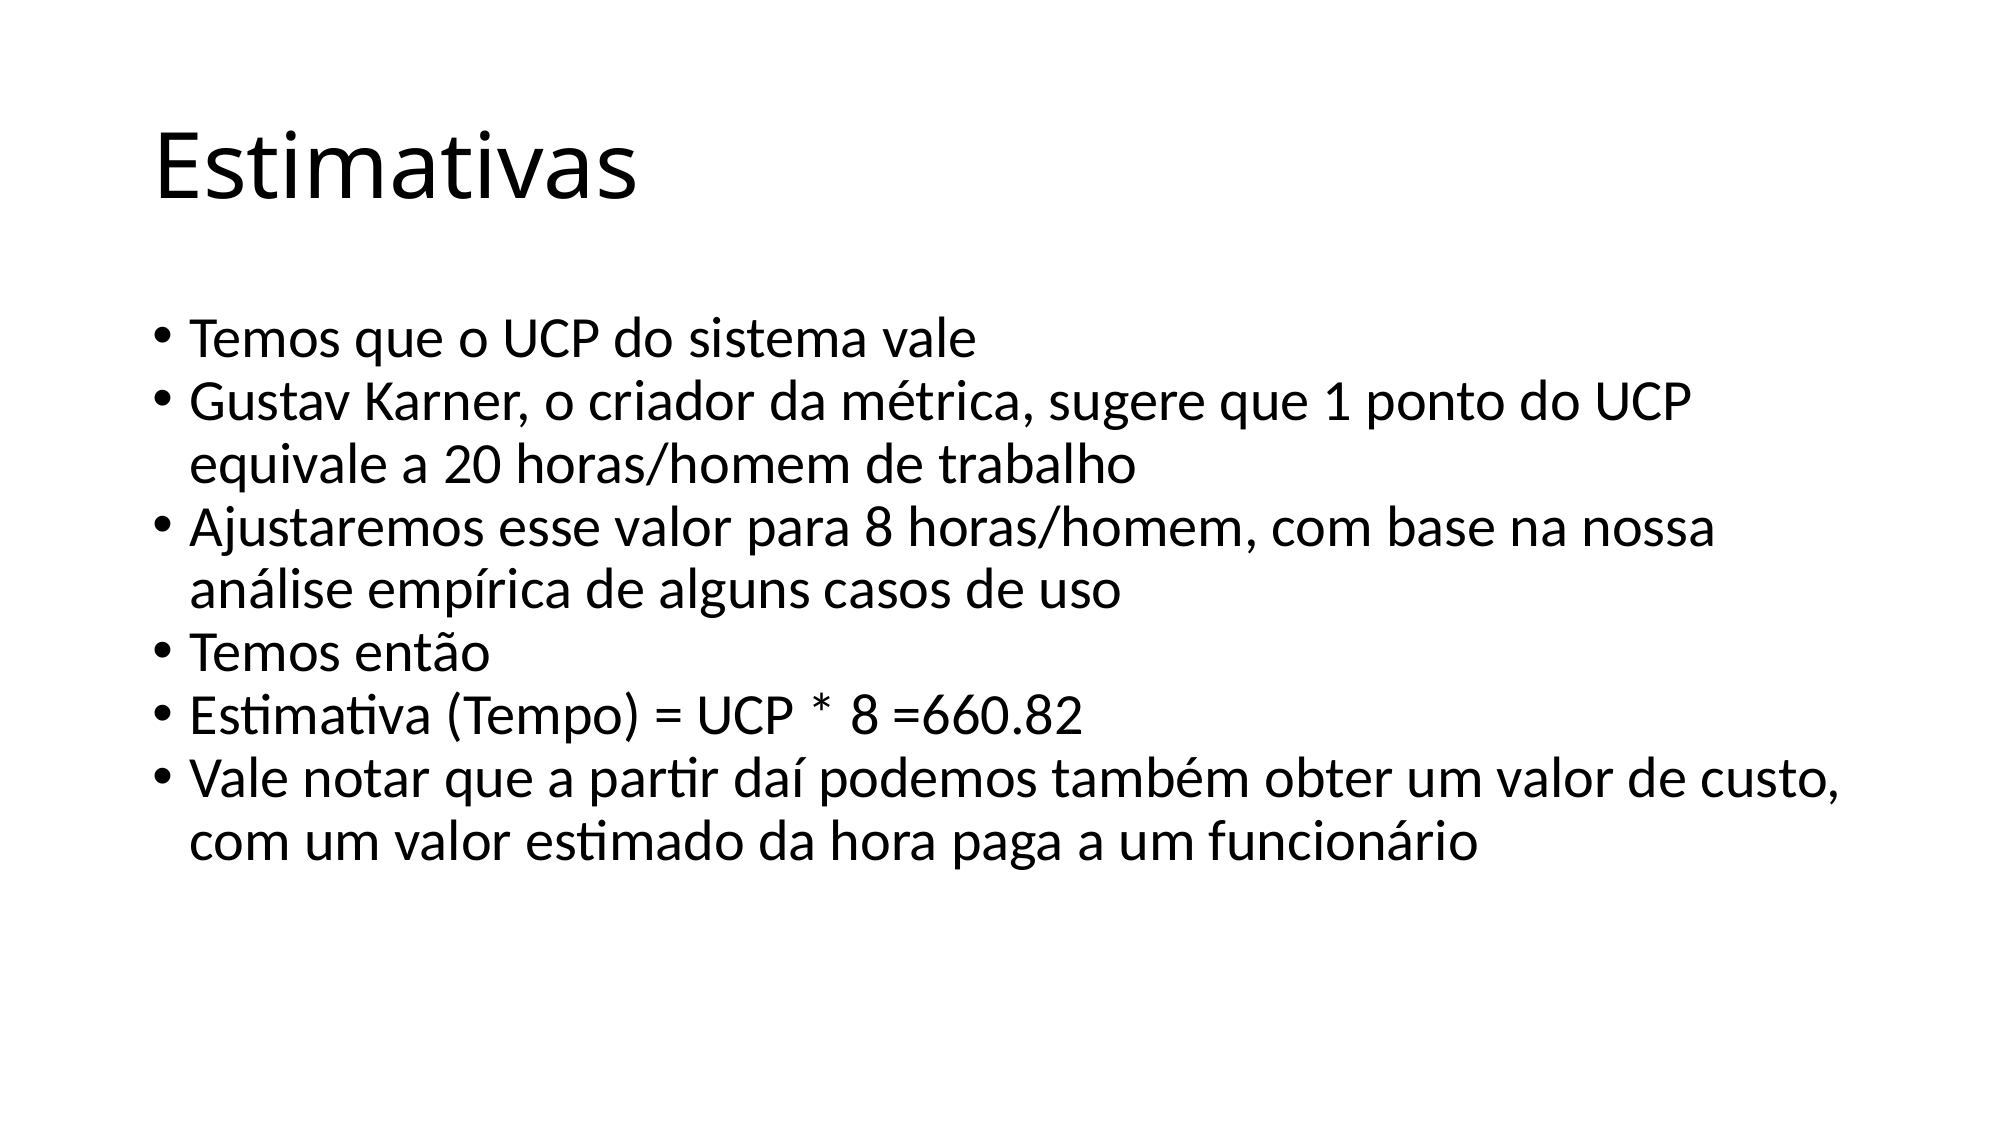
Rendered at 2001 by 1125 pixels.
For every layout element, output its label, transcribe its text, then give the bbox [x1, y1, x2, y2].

text_box Temos que o UCP do sistema vale Gustav Karner, o criador da métrica, sugere que 1 ponto do UCP equivale a 20 horas/homem de trabalho Ajustaremos esse valor para 8 horas/homem, com base na nossa análise empírica de alguns casos de uso Temos então Estimativa (Tempo) = UCP * 8 =660.82 Vale notar que a partir daí podemos também obter um valor de custo, com um valor estimado da hora paga a um funcionário [137, 299, 1863, 1014]
text_box Estimativas [137, 59, 1863, 278]
